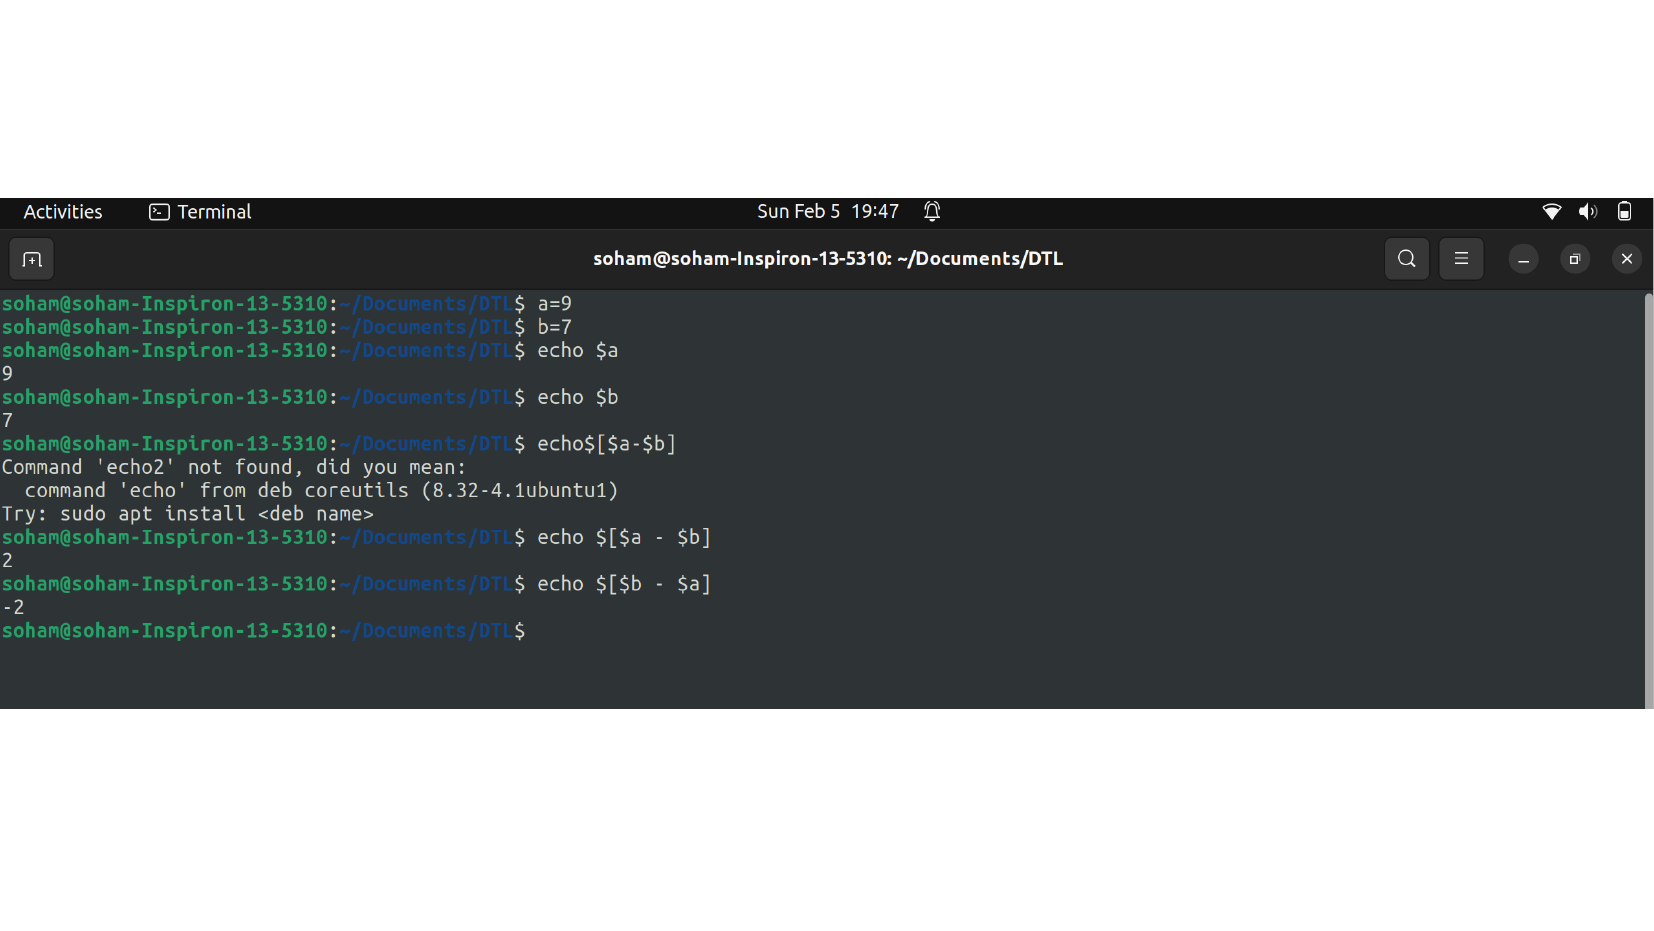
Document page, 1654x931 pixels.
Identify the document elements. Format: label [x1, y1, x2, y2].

picture [0, 198, 1654, 709]
